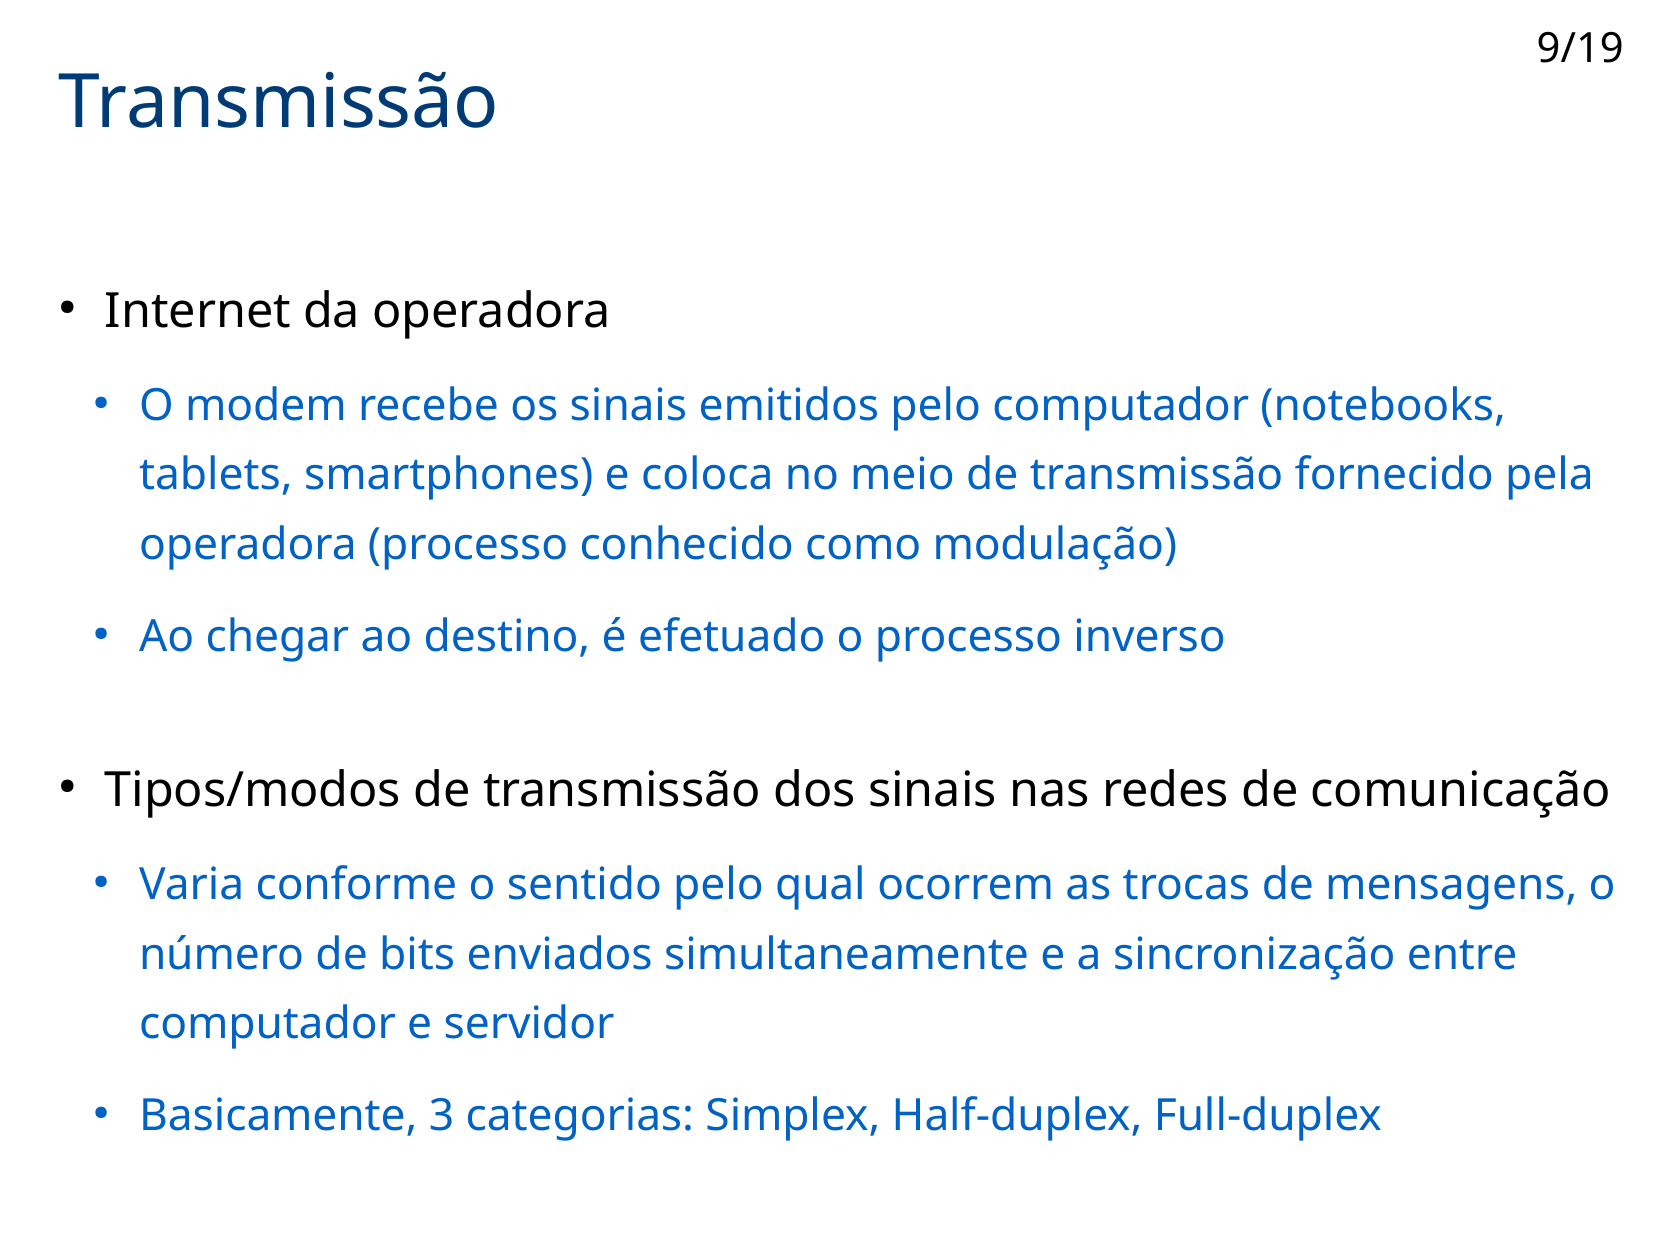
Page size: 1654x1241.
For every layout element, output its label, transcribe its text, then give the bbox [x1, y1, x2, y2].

list Internet da operadora O modem recebe os sinais emitidos pelo computador (notebooks, tablets, smartphones) e coloca no meio de transmissão fornecido pela operadora (processo conhecido como modulação) Ao chegar ao destino, é efetuado o processo inverso Tipos/modos de transmissão dos sinais nas redes de comunicação Varia conforme o sentido pelo qual ocorrem as trocas de mensagens, o número de bits enviados simultaneamente e a sincronização entre computador e servidor Basicamente, 3 categorias: Simplex, Half-duplex, Full-duplex [59, 265, 1625, 1211]
title Transmissão [59, 47, 1625, 166]
